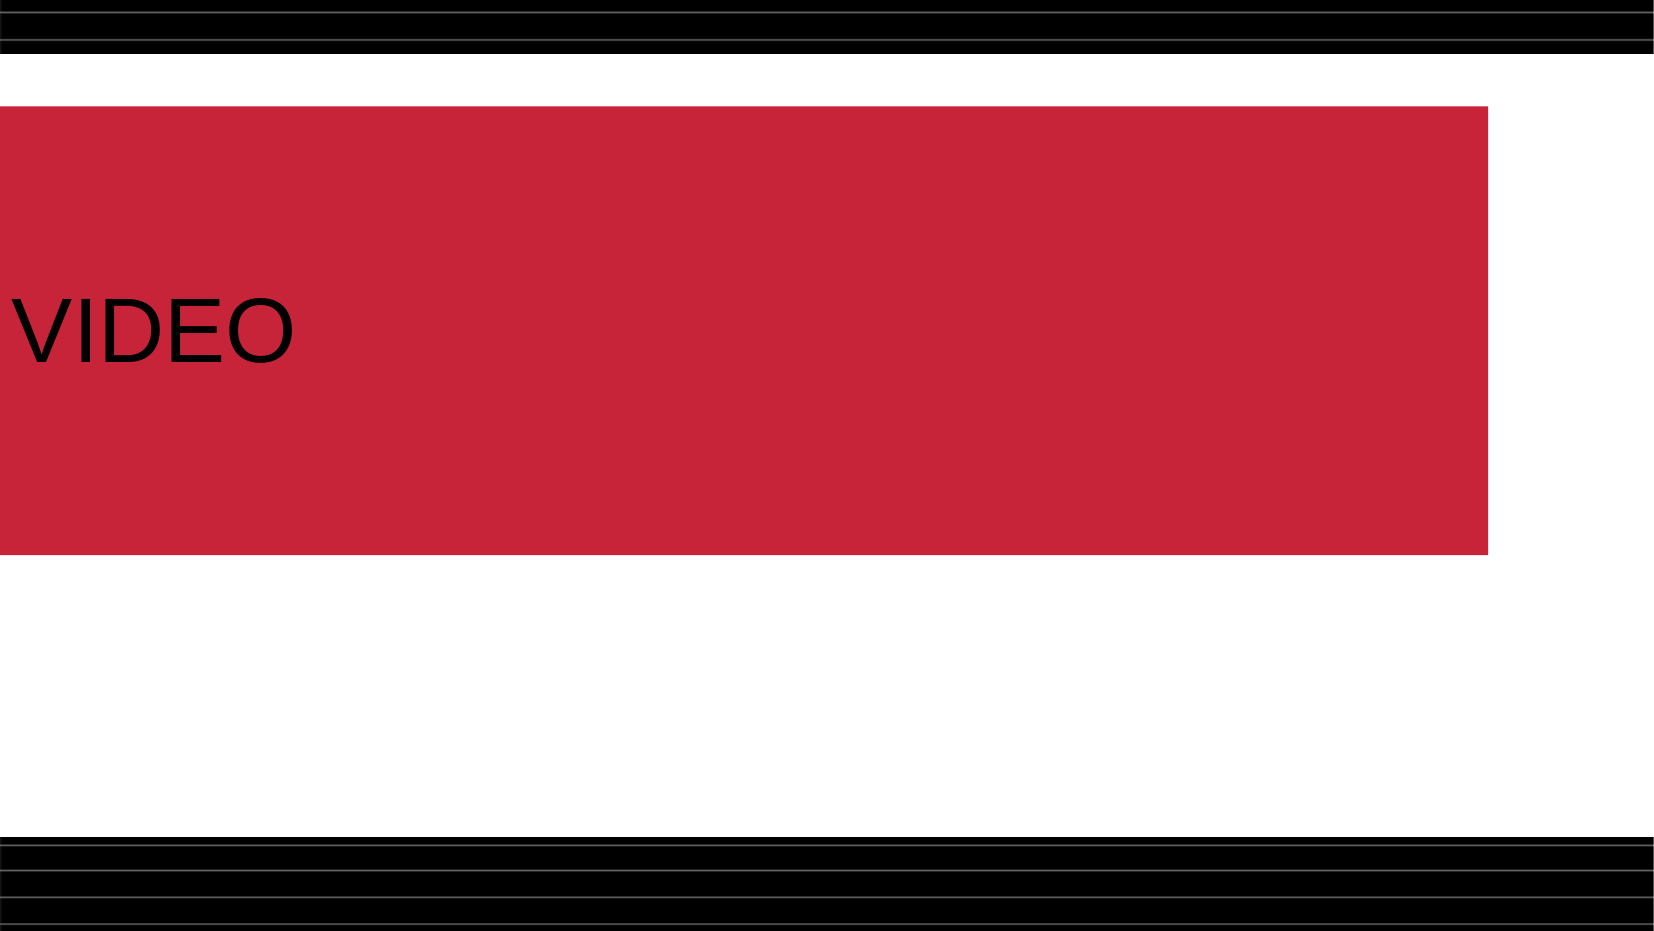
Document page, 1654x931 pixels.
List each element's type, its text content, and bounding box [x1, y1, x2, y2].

picture [0, 837, 1654, 931]
picture [0, 0, 1654, 54]
title VIDEO [0, 106, 1489, 556]
